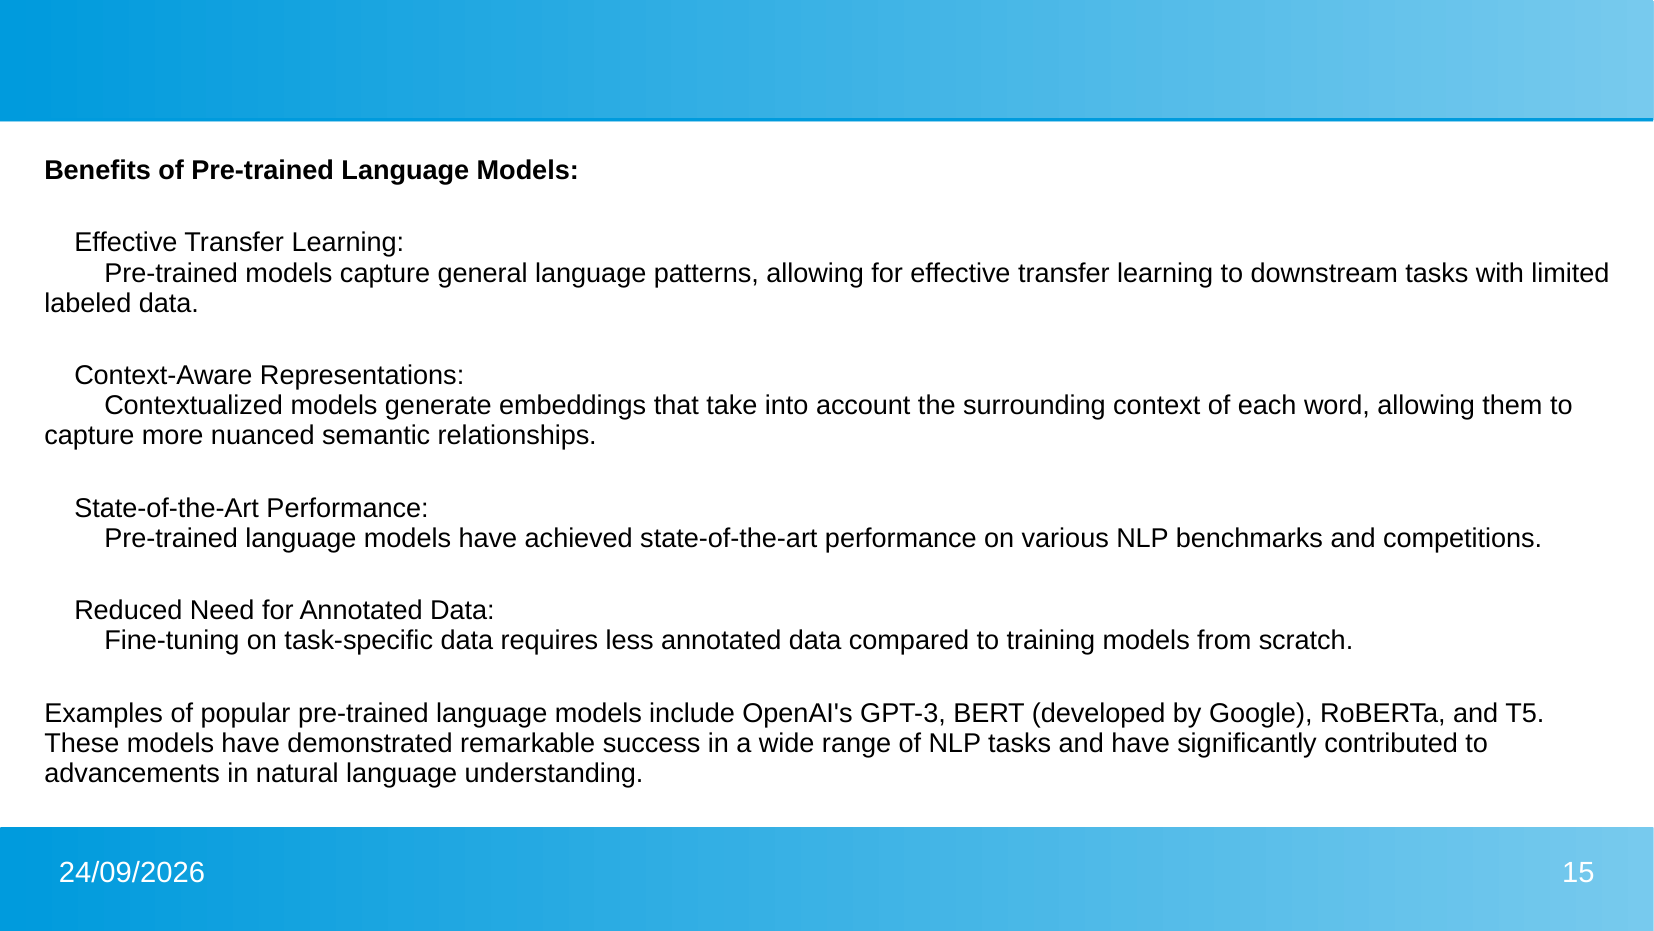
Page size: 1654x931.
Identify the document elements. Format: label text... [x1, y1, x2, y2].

text_box Benefits of Pre-trained Language Models: Effective Transfer Learning: Pre-trained models capture general language patterns, allowing for effective transfer learning to downstream tasks with limited labeled data. Context-Aware Representations: Contextualized models generate embeddings that take into account the surrounding context of each word, allowing them to capture more nuanced semantic relationships. State-of-the-Art Performance: Pre-trained language models have achieved state-of-the-art performance on various NLP benchmarks and competitions. Reduced Need for Annotated Data: Fine-tuning on task-specific data requires less annotated data compared to training models from scratch. Examples of popular pre-trained language models include OpenAI's GPT-3, BERT (developed by Google), RoBERTa, and T5. These models have demonstrated remarkable success in a wide range of NLP tasks and have significantly contributed to advancements in natural language understanding. [29, 147, 1625, 798]
